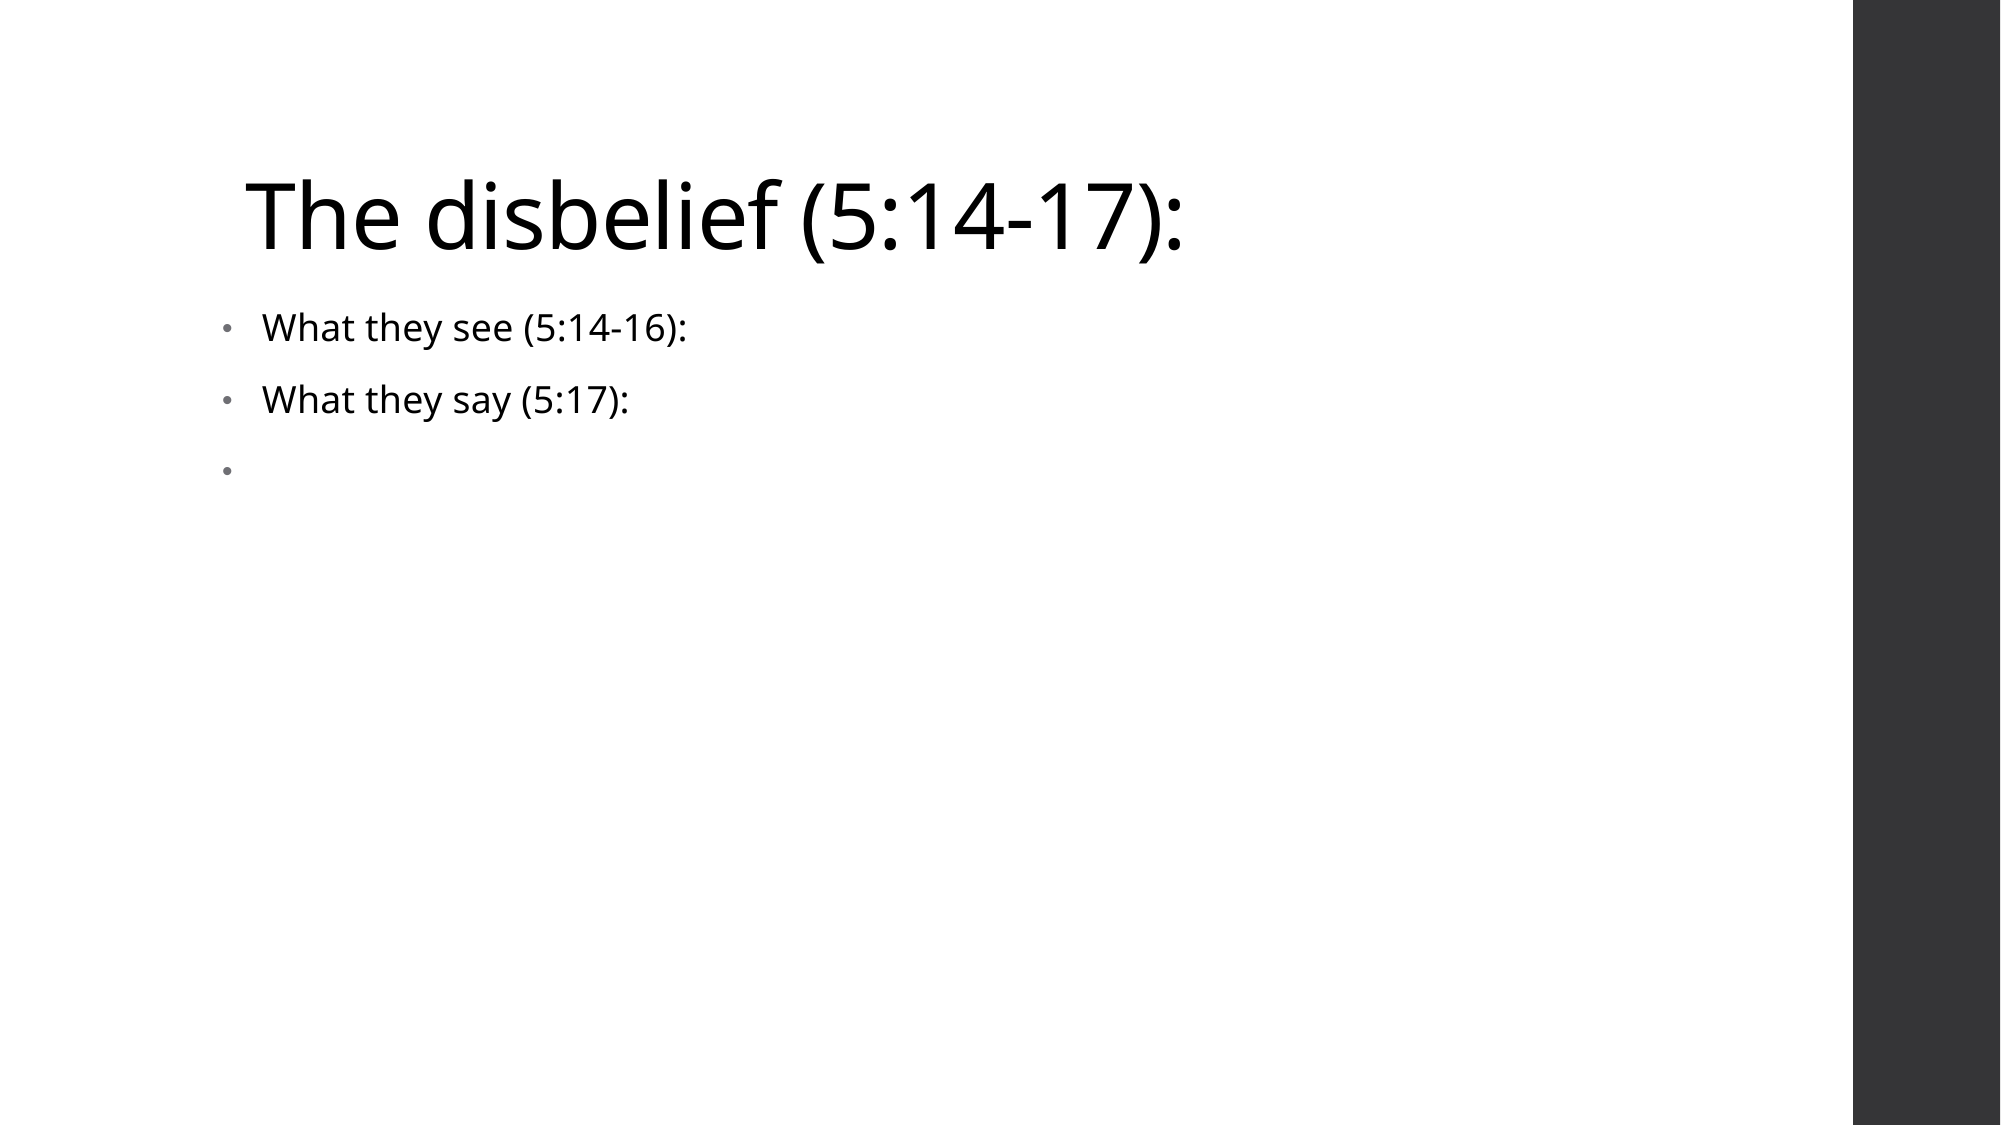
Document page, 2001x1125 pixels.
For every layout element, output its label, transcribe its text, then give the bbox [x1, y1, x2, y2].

title The disbelief (5:14-17): [206, 60, 1797, 278]
list What they see (5:14-16): What they say (5:17): [206, 299, 1617, 1014]
